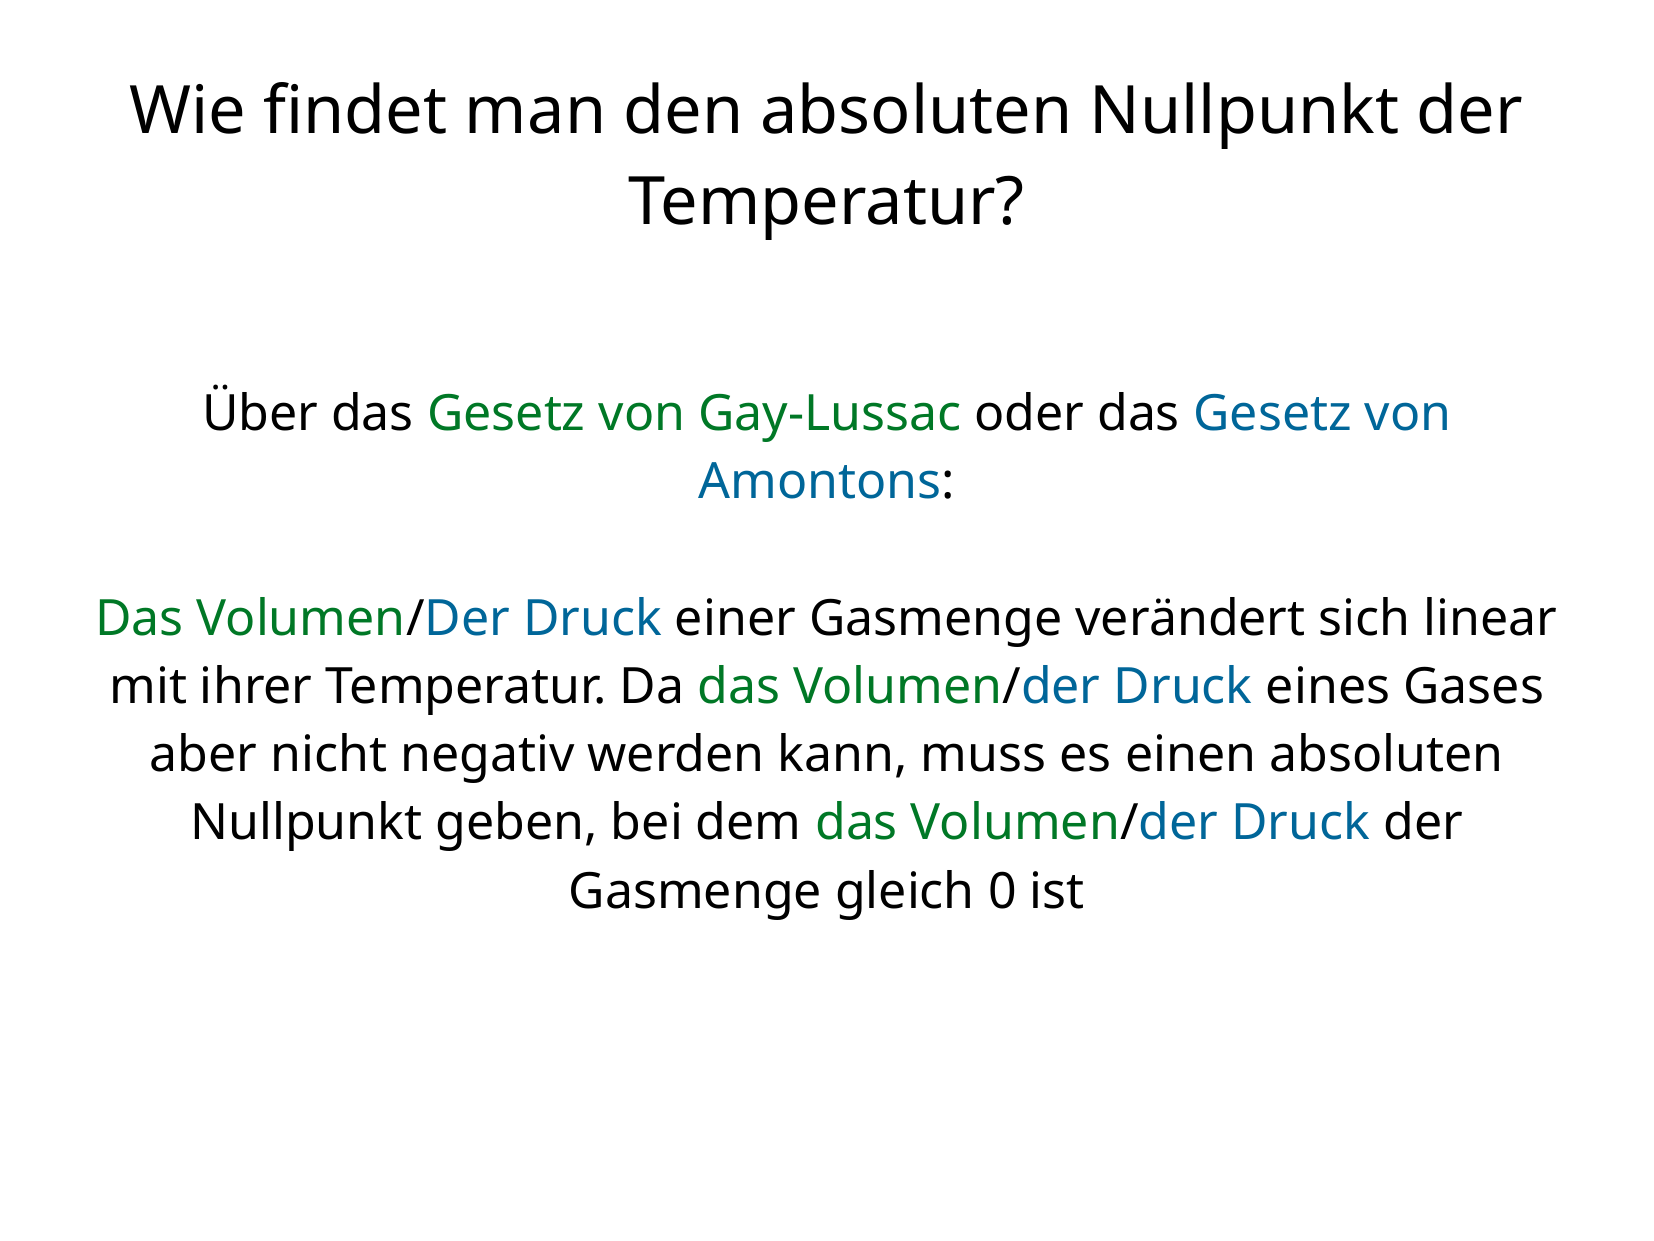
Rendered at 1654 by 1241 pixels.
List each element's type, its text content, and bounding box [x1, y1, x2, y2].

title Wie findet man den absoluten Nullpunkt der Temperatur? [82, 49, 1571, 257]
subtitle Über das Gesetz von Gay-Lussac oder das Gesetz von Amontons: Das Volumen/Der Druck einer Gasmenge verändert sich linear mit ihrer Temperatur. Da das Volumen/der Druck eines Gases aber nicht negativ werden kann, muss es einen absoluten Nullpunkt geben, bei dem das Volumen/der Druck der Gasmenge gleich 0 ist [82, 290, 1571, 1010]
